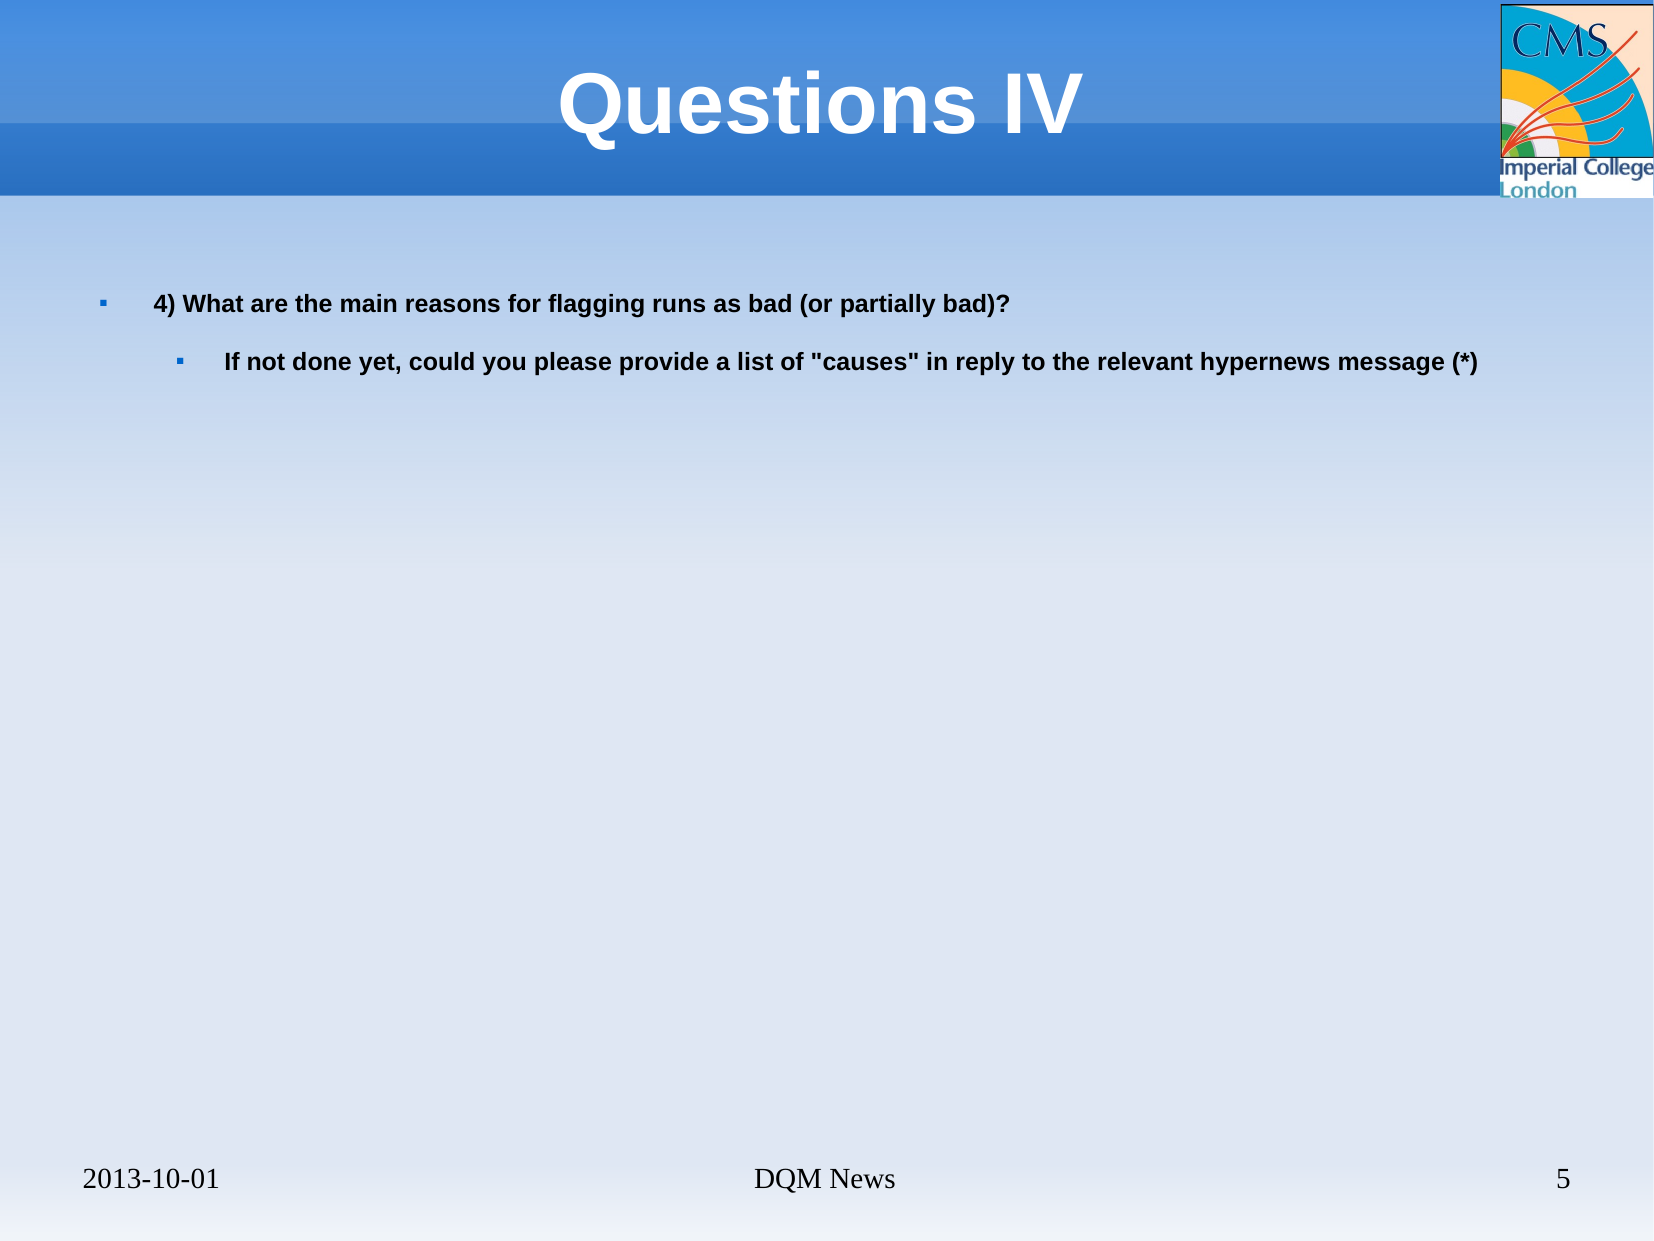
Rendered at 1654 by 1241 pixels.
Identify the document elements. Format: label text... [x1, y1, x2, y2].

picture [0, 0, 1654, 1241]
title Questions IV [76, 0, 1565, 208]
list 4) What are the main reasons for flagging runs as bad (or partially bad)? If not done yet, could you please provide a list of "causes" in reply to the relevant hypernews message (*) [82, 290, 1571, 1109]
